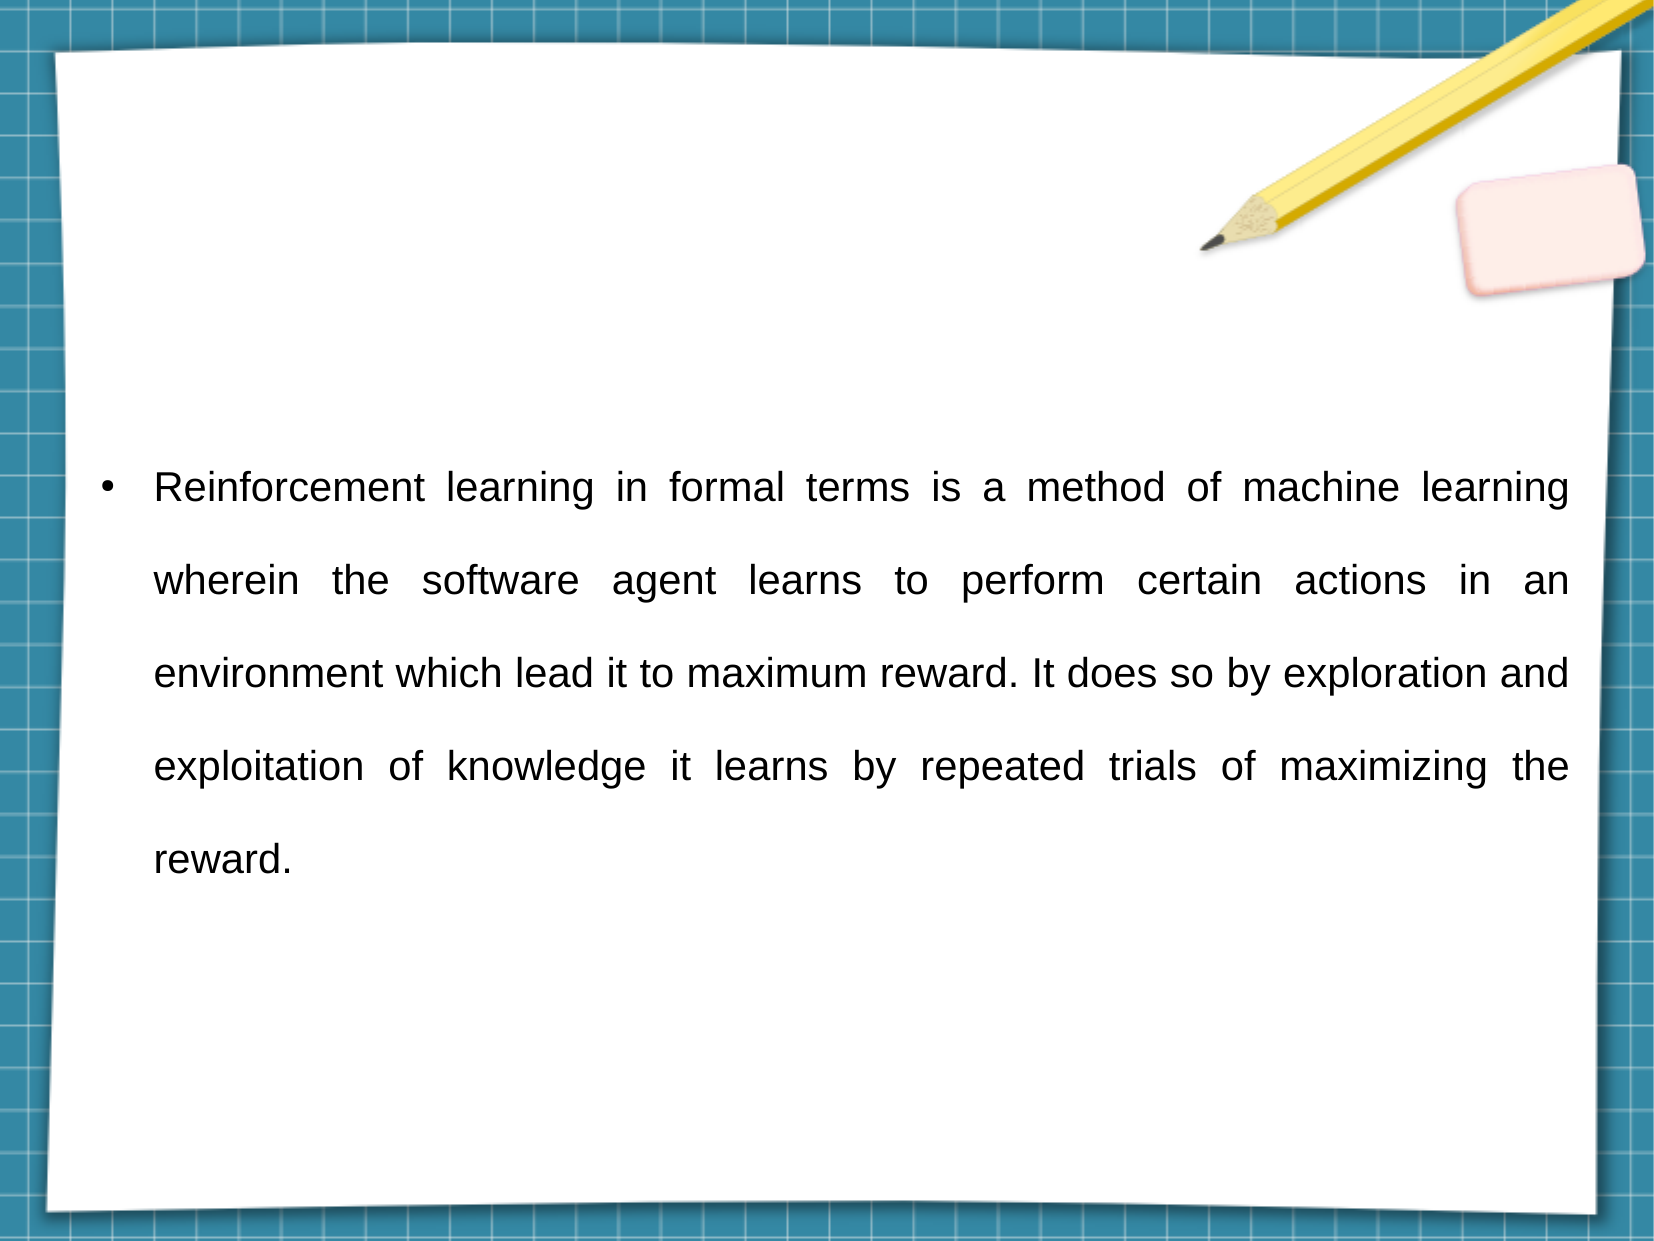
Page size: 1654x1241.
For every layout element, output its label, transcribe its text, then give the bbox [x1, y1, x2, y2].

picture [0, 0, 1654, 1241]
list Reinforcement learning in formal terms is a method of machine learning wherein the software agent learns to perform certain actions in an environment which lead it to maximum reward. It does so by exploration and exploitation of knowledge it learns by repeated trials of maximizing the reward. [82, 290, 1571, 1010]
